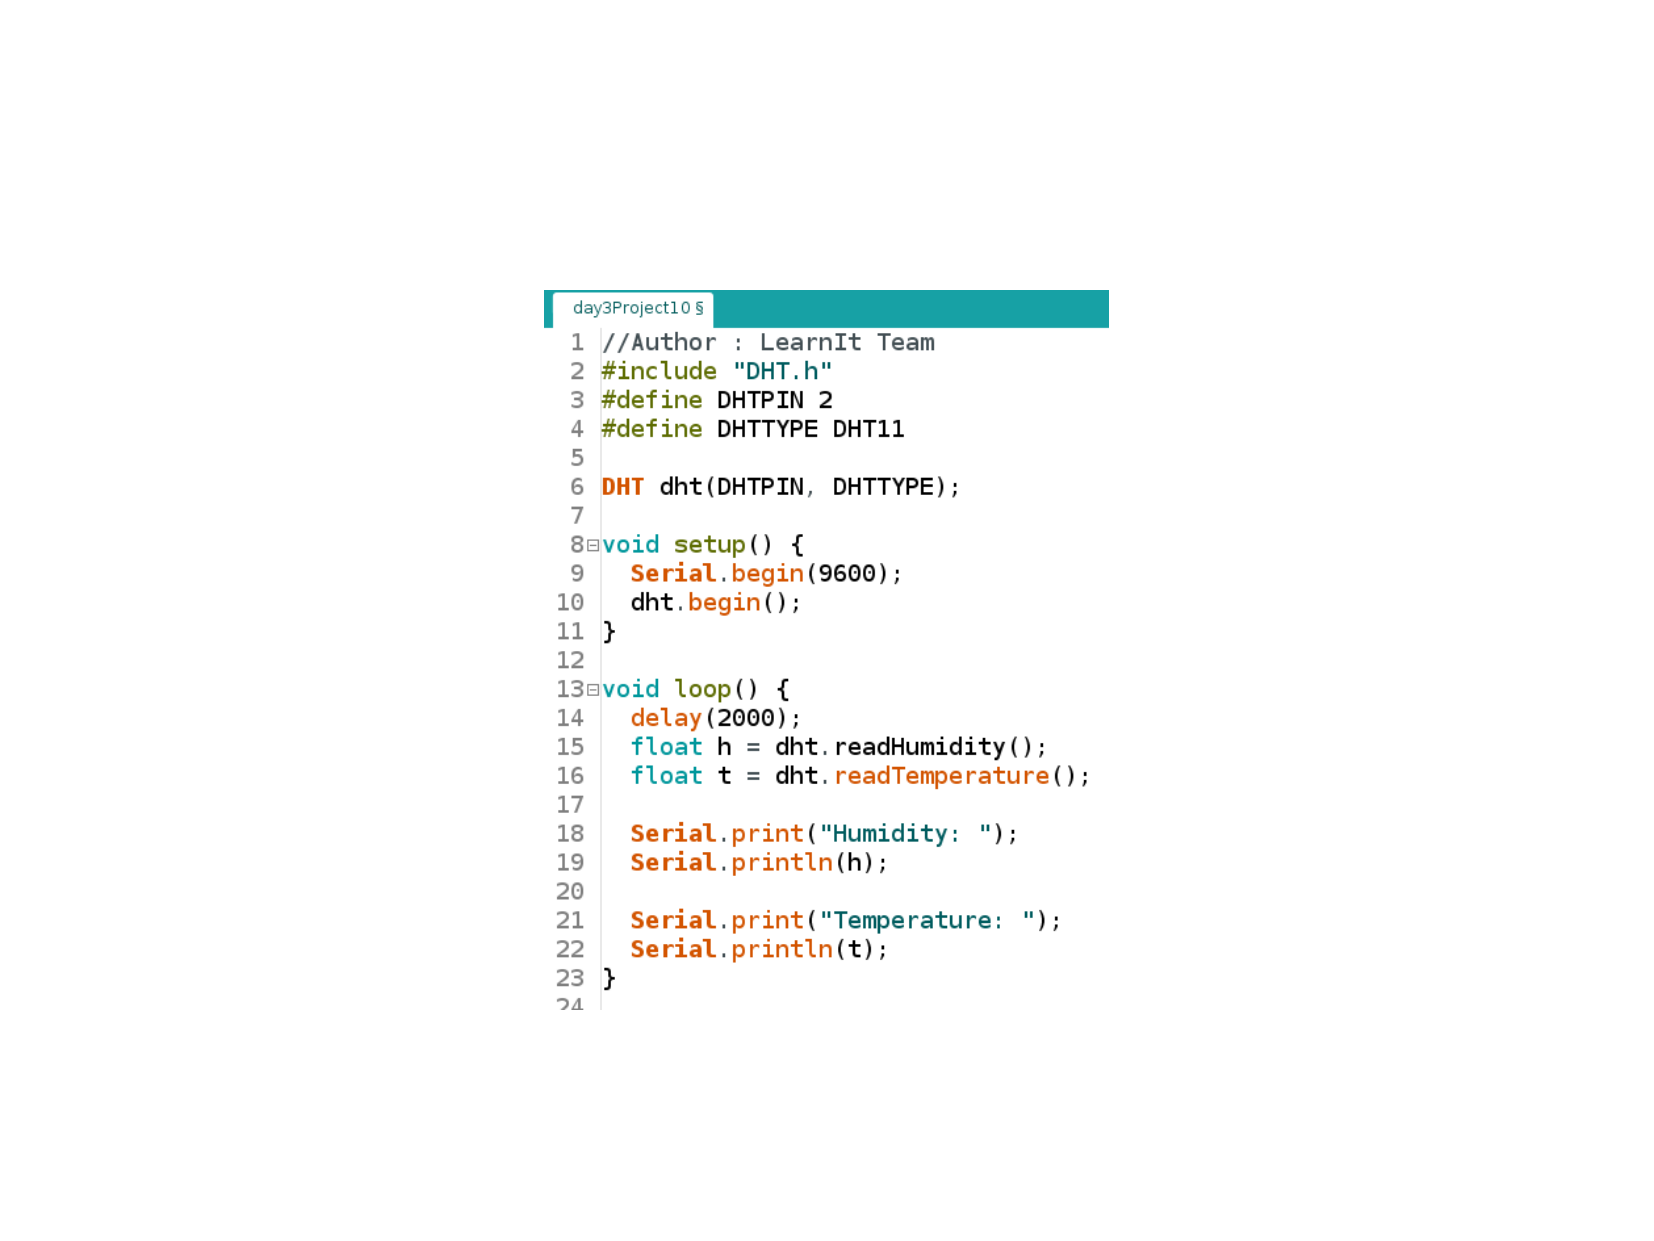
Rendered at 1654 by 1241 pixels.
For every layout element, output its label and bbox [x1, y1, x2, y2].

picture [544, 290, 1109, 1010]
